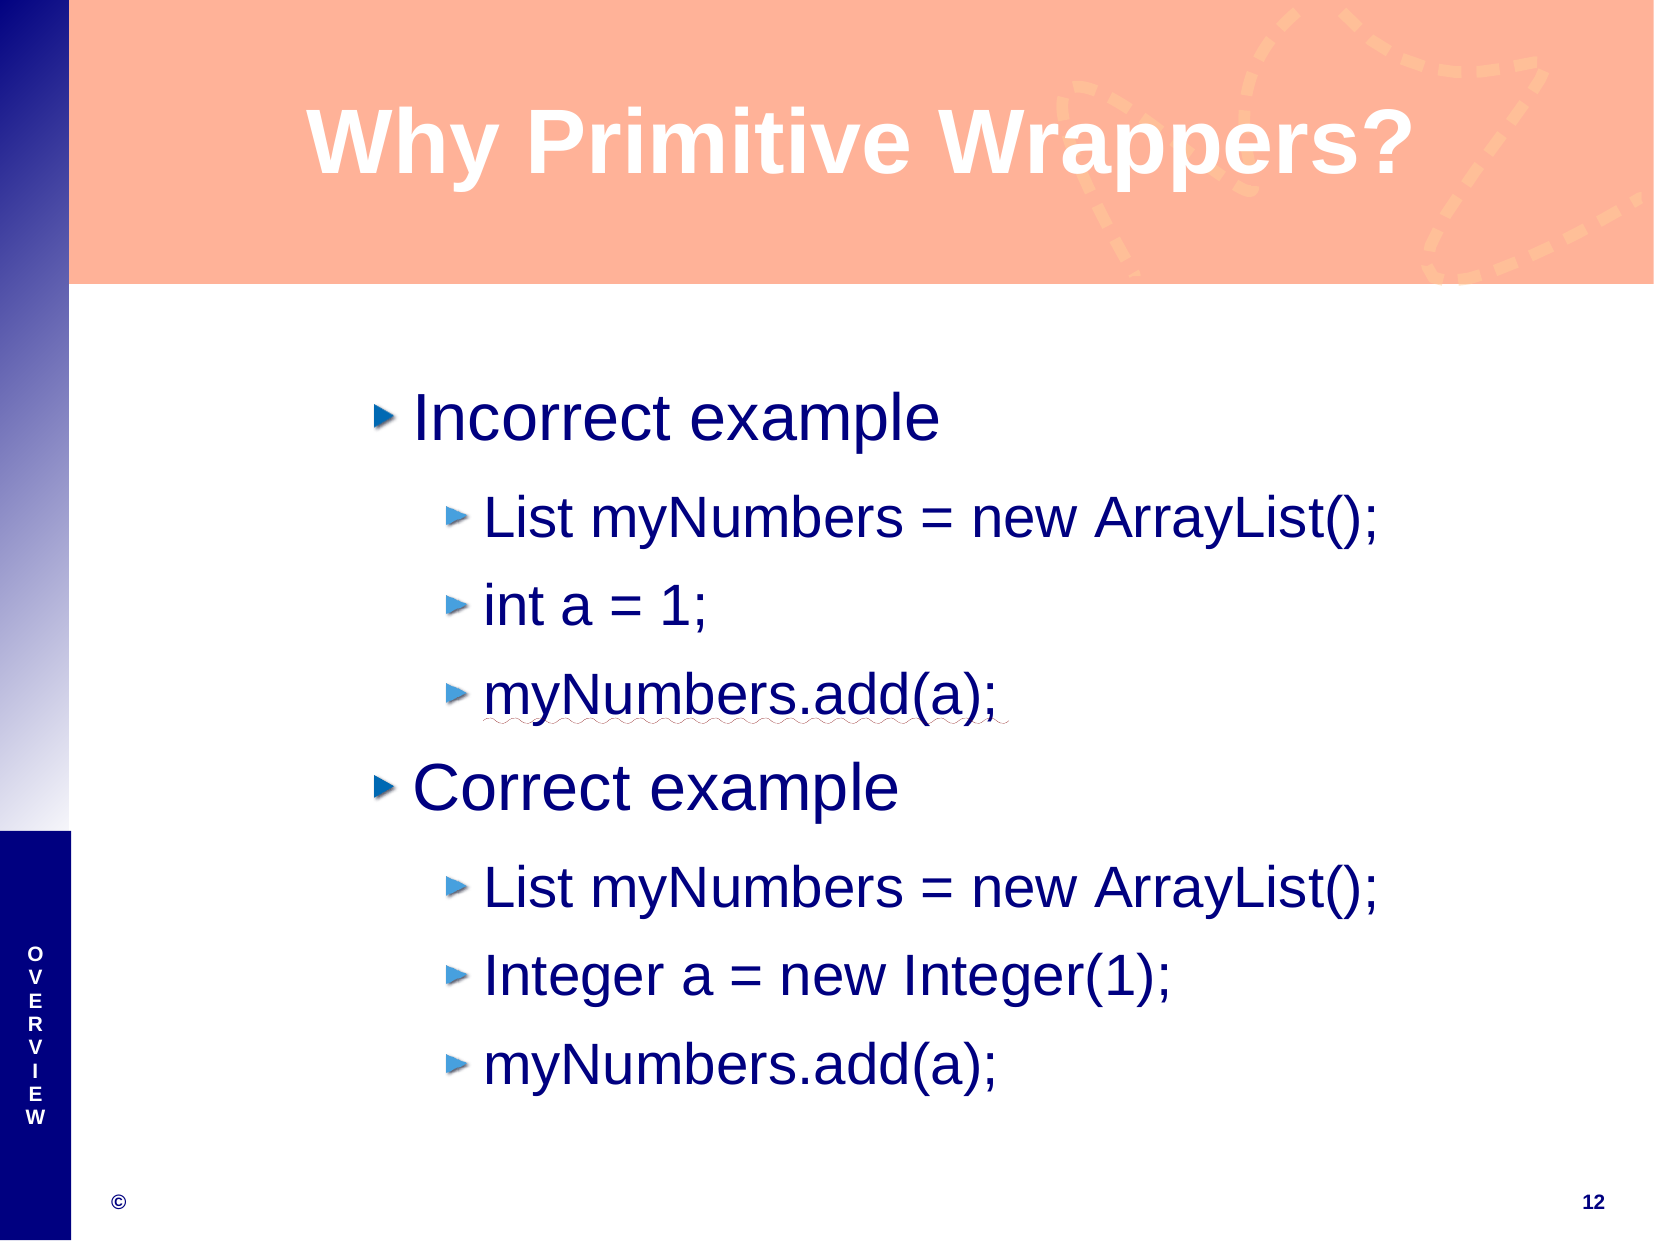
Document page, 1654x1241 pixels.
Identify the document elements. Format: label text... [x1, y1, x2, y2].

text_box O V E R V I E W [0, 830, 71, 1241]
list Incorrect example List myNumbers = new ArrayList(); int a = 1; myNumbers.add(a); Correct example List myNumbers = new ArrayList(); Integer a = new Integer(1); myNumbers.add(a); [341, 380, 1383, 1096]
title Why Primitive Wrappers? [70, 37, 1654, 246]
